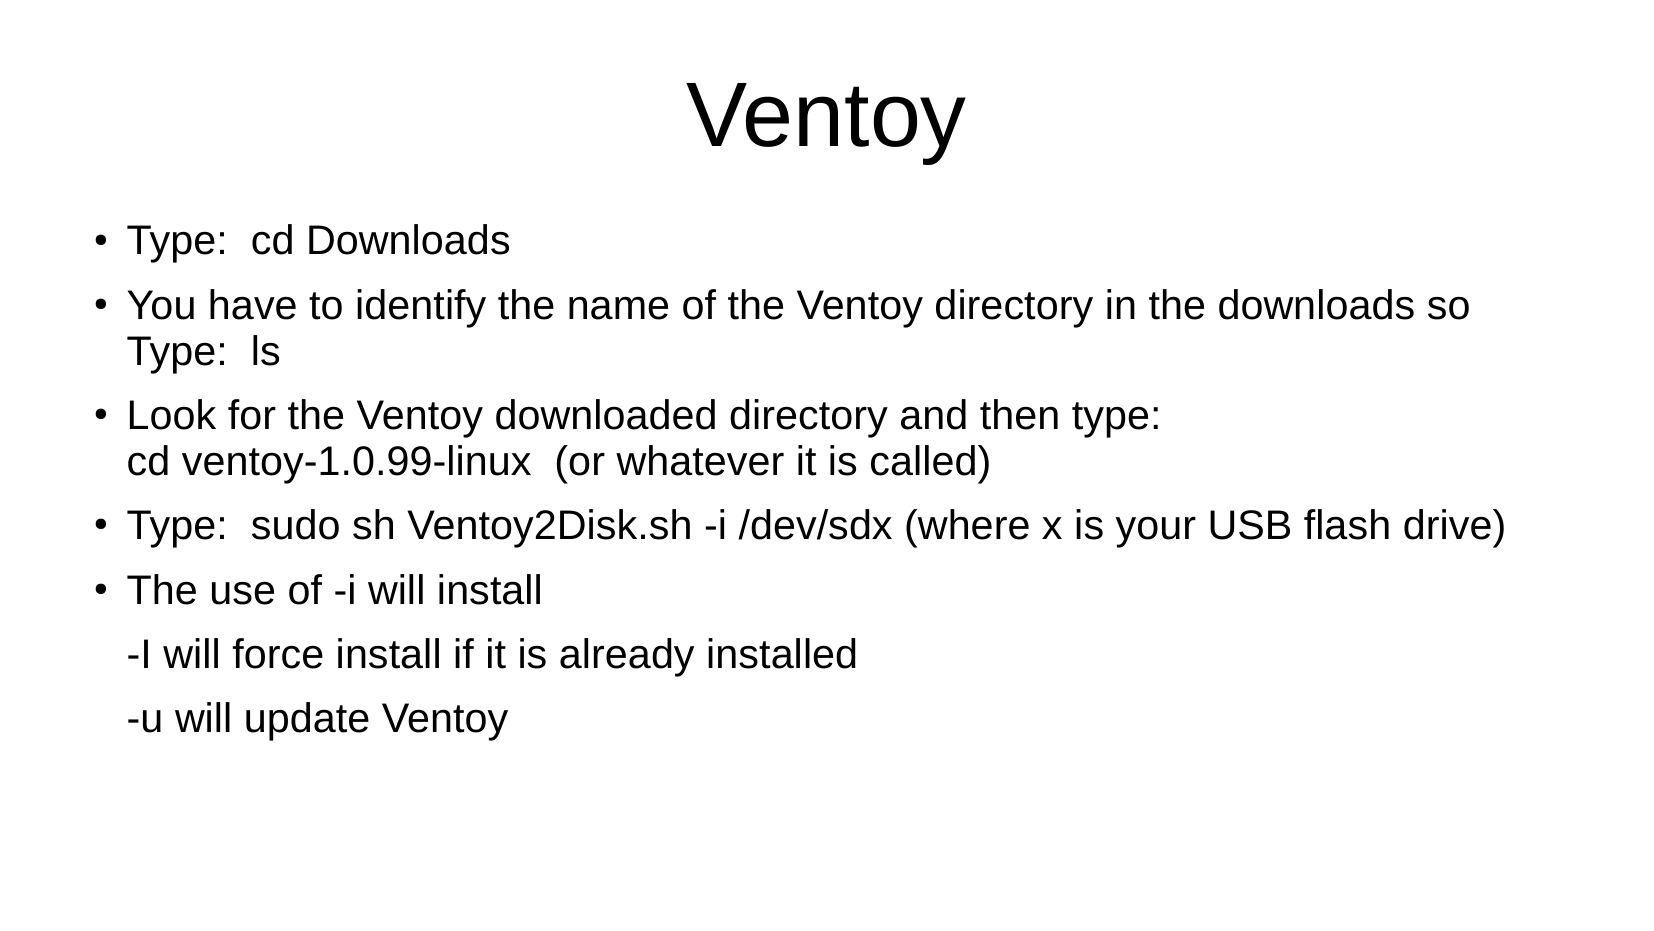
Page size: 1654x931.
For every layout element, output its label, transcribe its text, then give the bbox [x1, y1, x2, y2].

title Ventoy [82, 37, 1571, 193]
list Type: cd Downloads You have to identify the name of the Ventoy directory in the downloads so Type: ls Look for the Ventoy downloaded directory and then type: cd ventoy-1.0.99-linux (or whatever it is called) Type: sudo sh Ventoy2Disk.sh -i /dev/sdx (where x is your USB flash drive) The use of -i will install -I will force install if it is already installed -u will update Ventoy [82, 217, 1571, 758]
